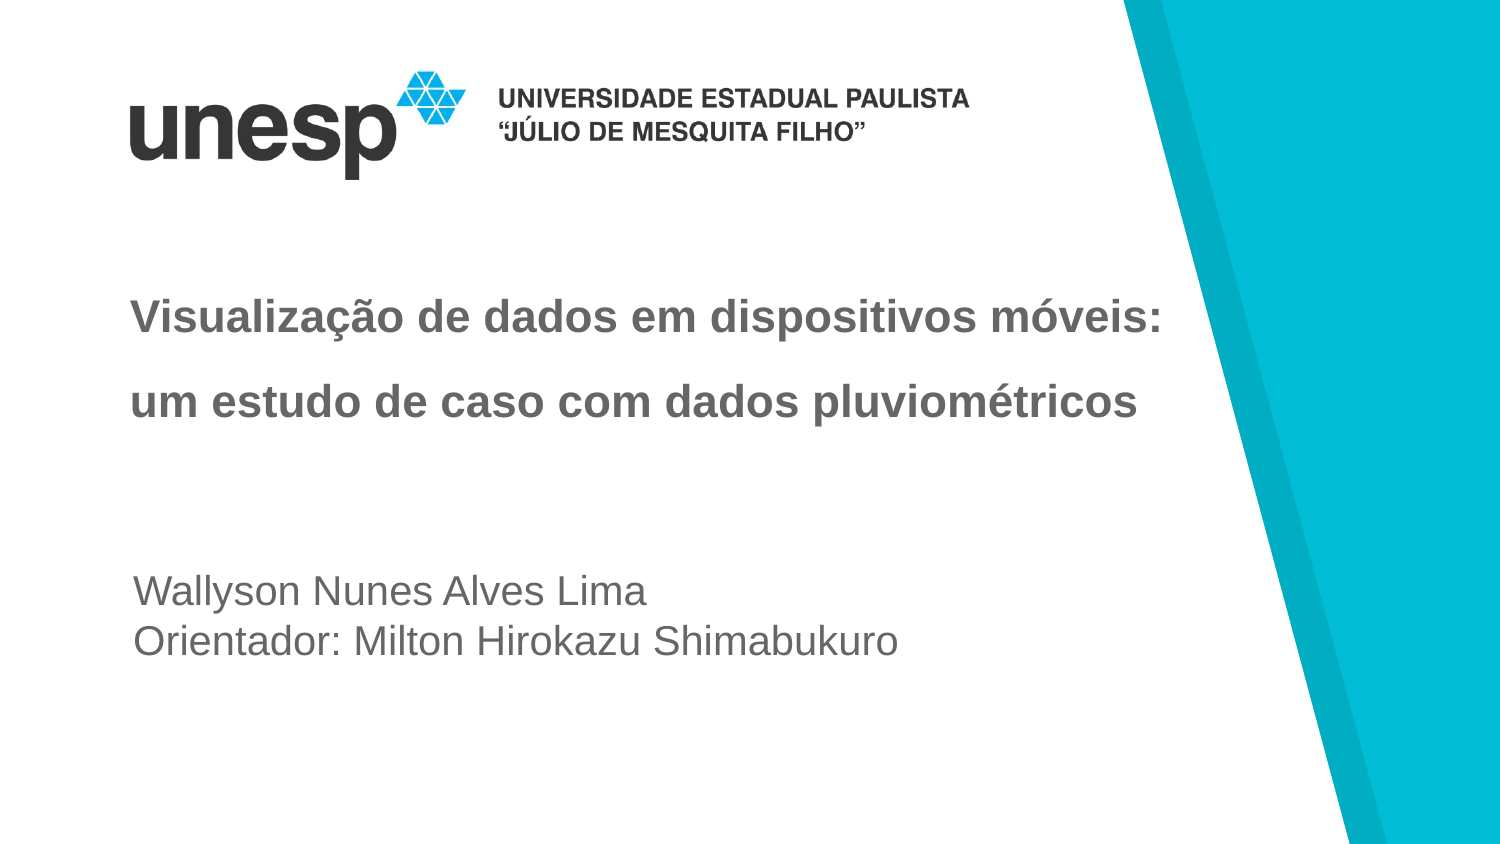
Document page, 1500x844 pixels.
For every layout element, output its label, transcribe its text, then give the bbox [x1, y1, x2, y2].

list Visualização de dados em dispositivos móveis: um estudo de caso com dados pluviométricos [59, 197, 1409, 687]
picture [129, 70, 970, 180]
